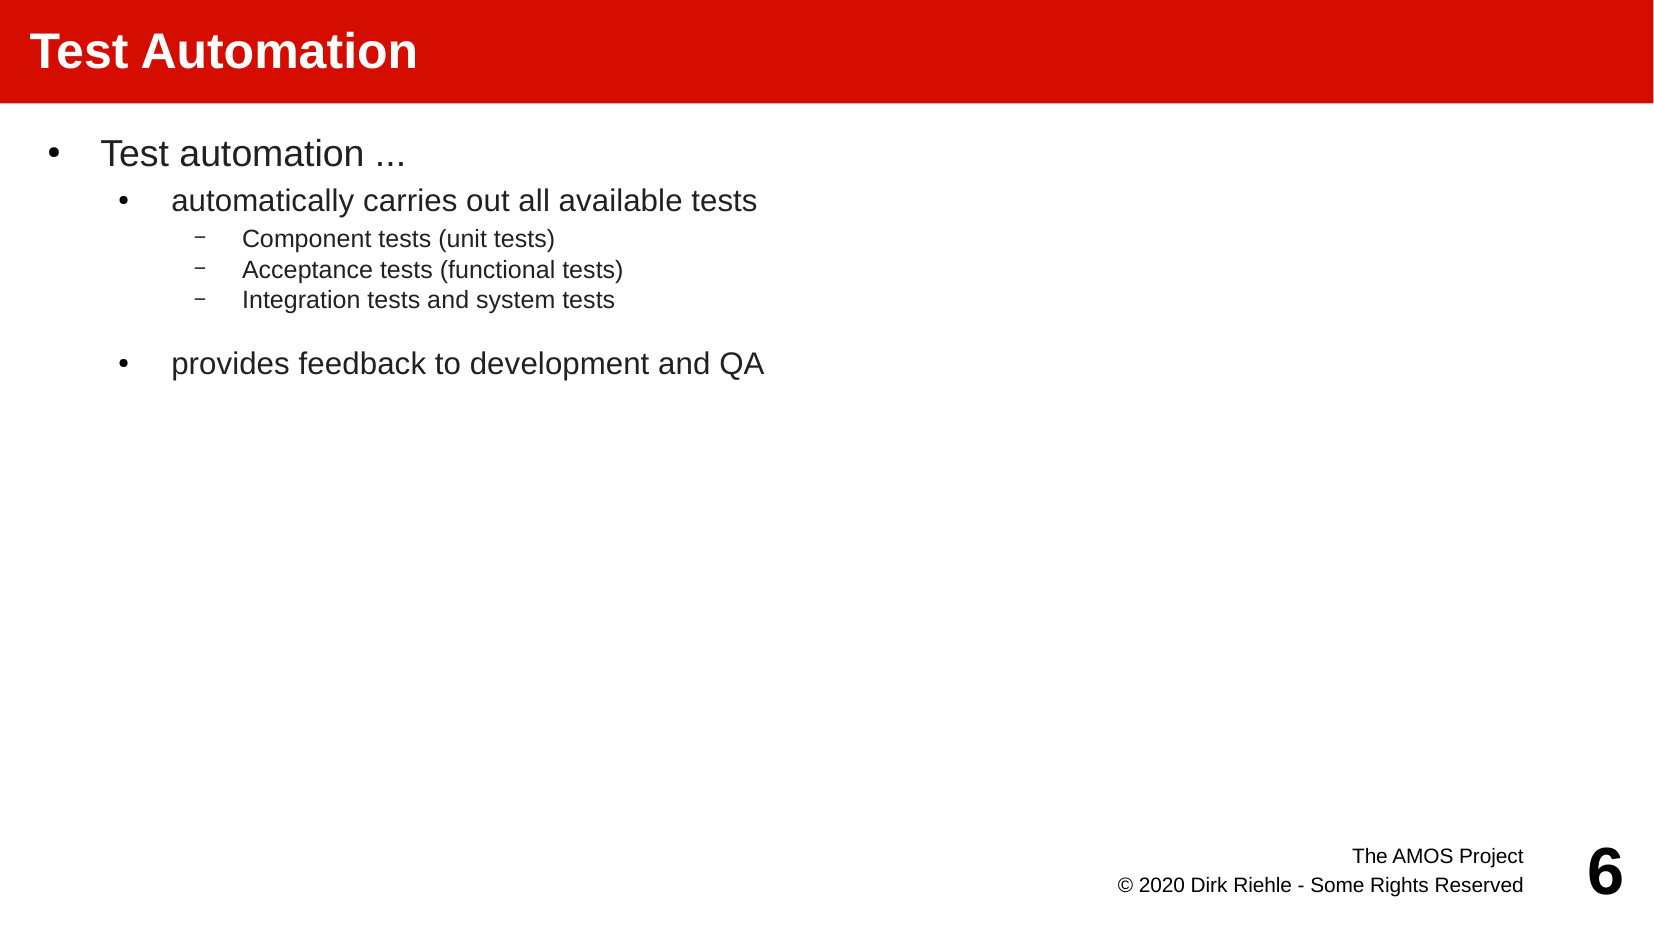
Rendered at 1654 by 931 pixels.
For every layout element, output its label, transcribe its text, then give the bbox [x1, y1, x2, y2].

list Test automation ... automatically carries out all available tests Component tests (unit tests) Acceptance tests (functional tests) Integration tests and system tests provides feedback to development and QA [29, 132, 1625, 813]
title Test Automation [0, 0, 1654, 104]
